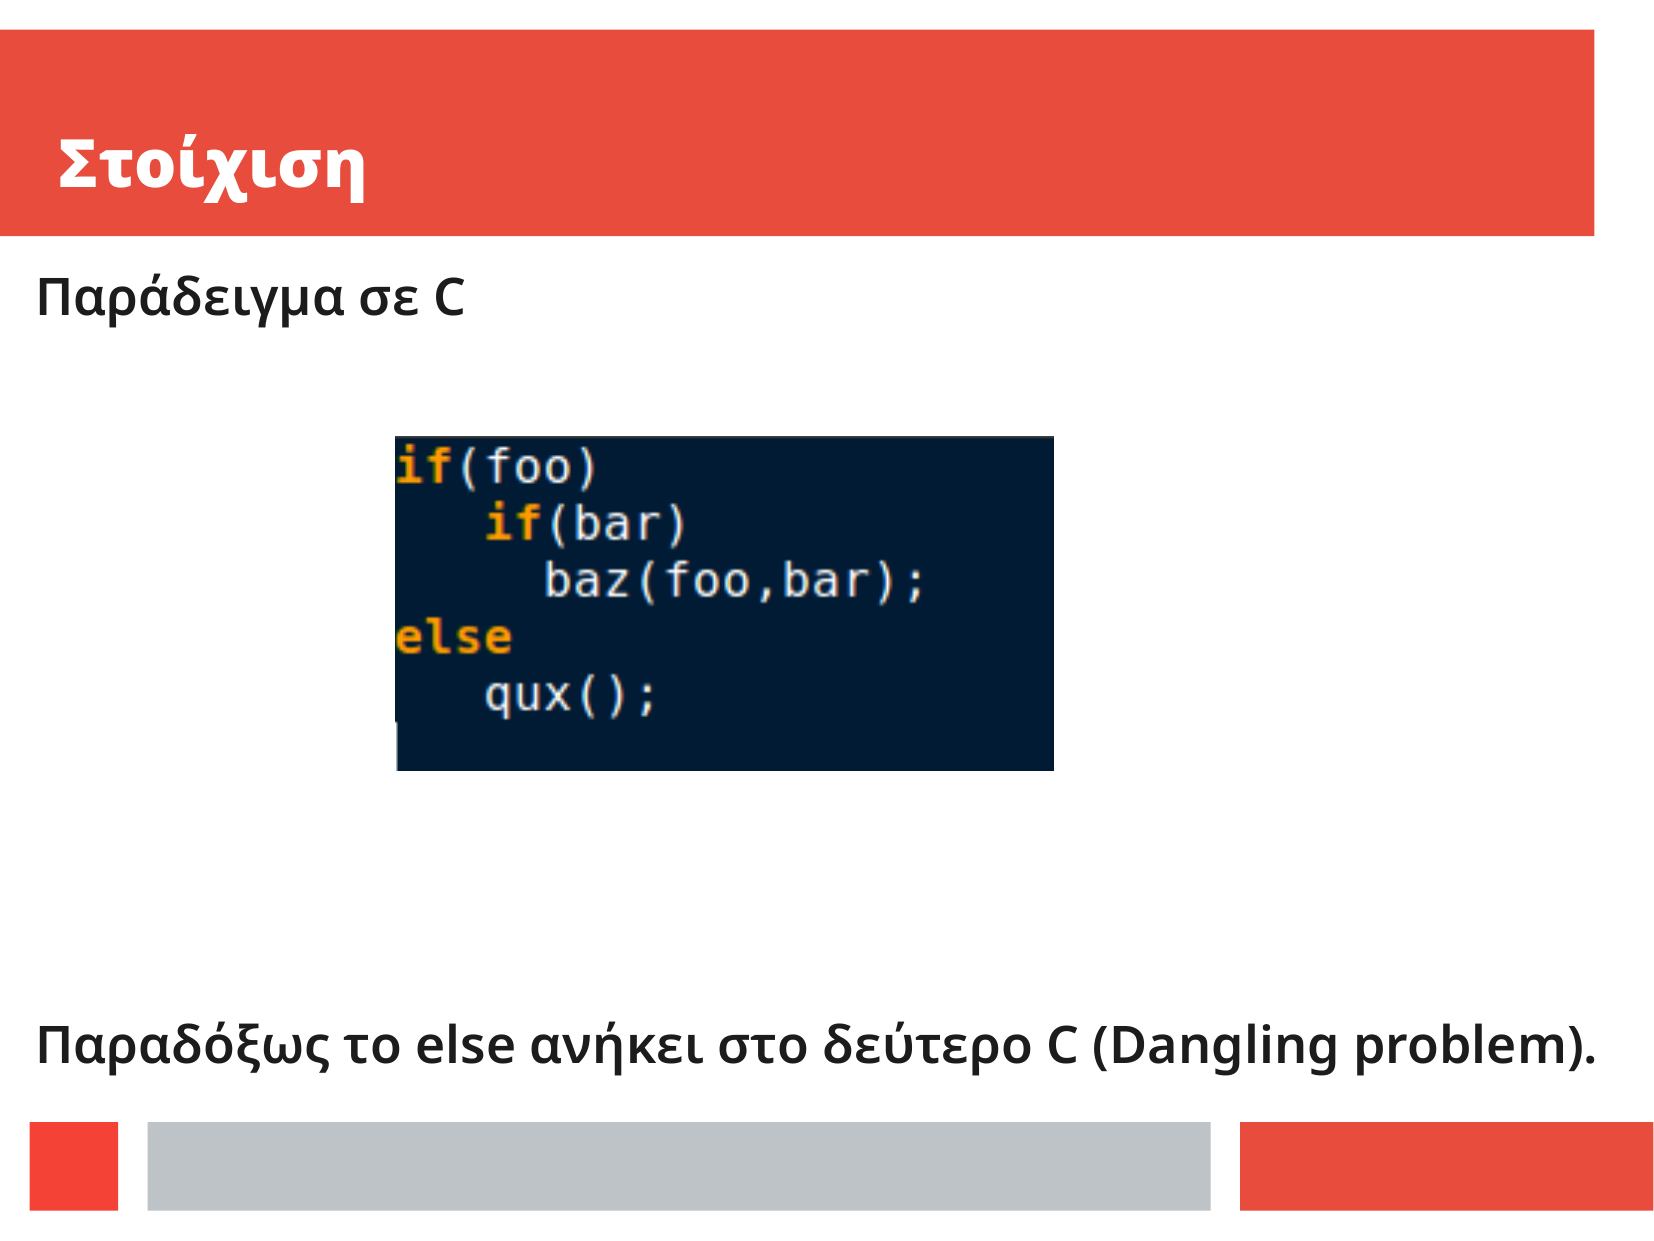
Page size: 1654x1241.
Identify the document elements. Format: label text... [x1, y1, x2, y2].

picture [395, 436, 1054, 771]
title Στοίχιση [59, 59, 1595, 207]
list Παράδειγμα σε C Παραδόξως το else ανήκει στο δεύτερο C (Dangling problem). [35, 259, 1619, 1093]
